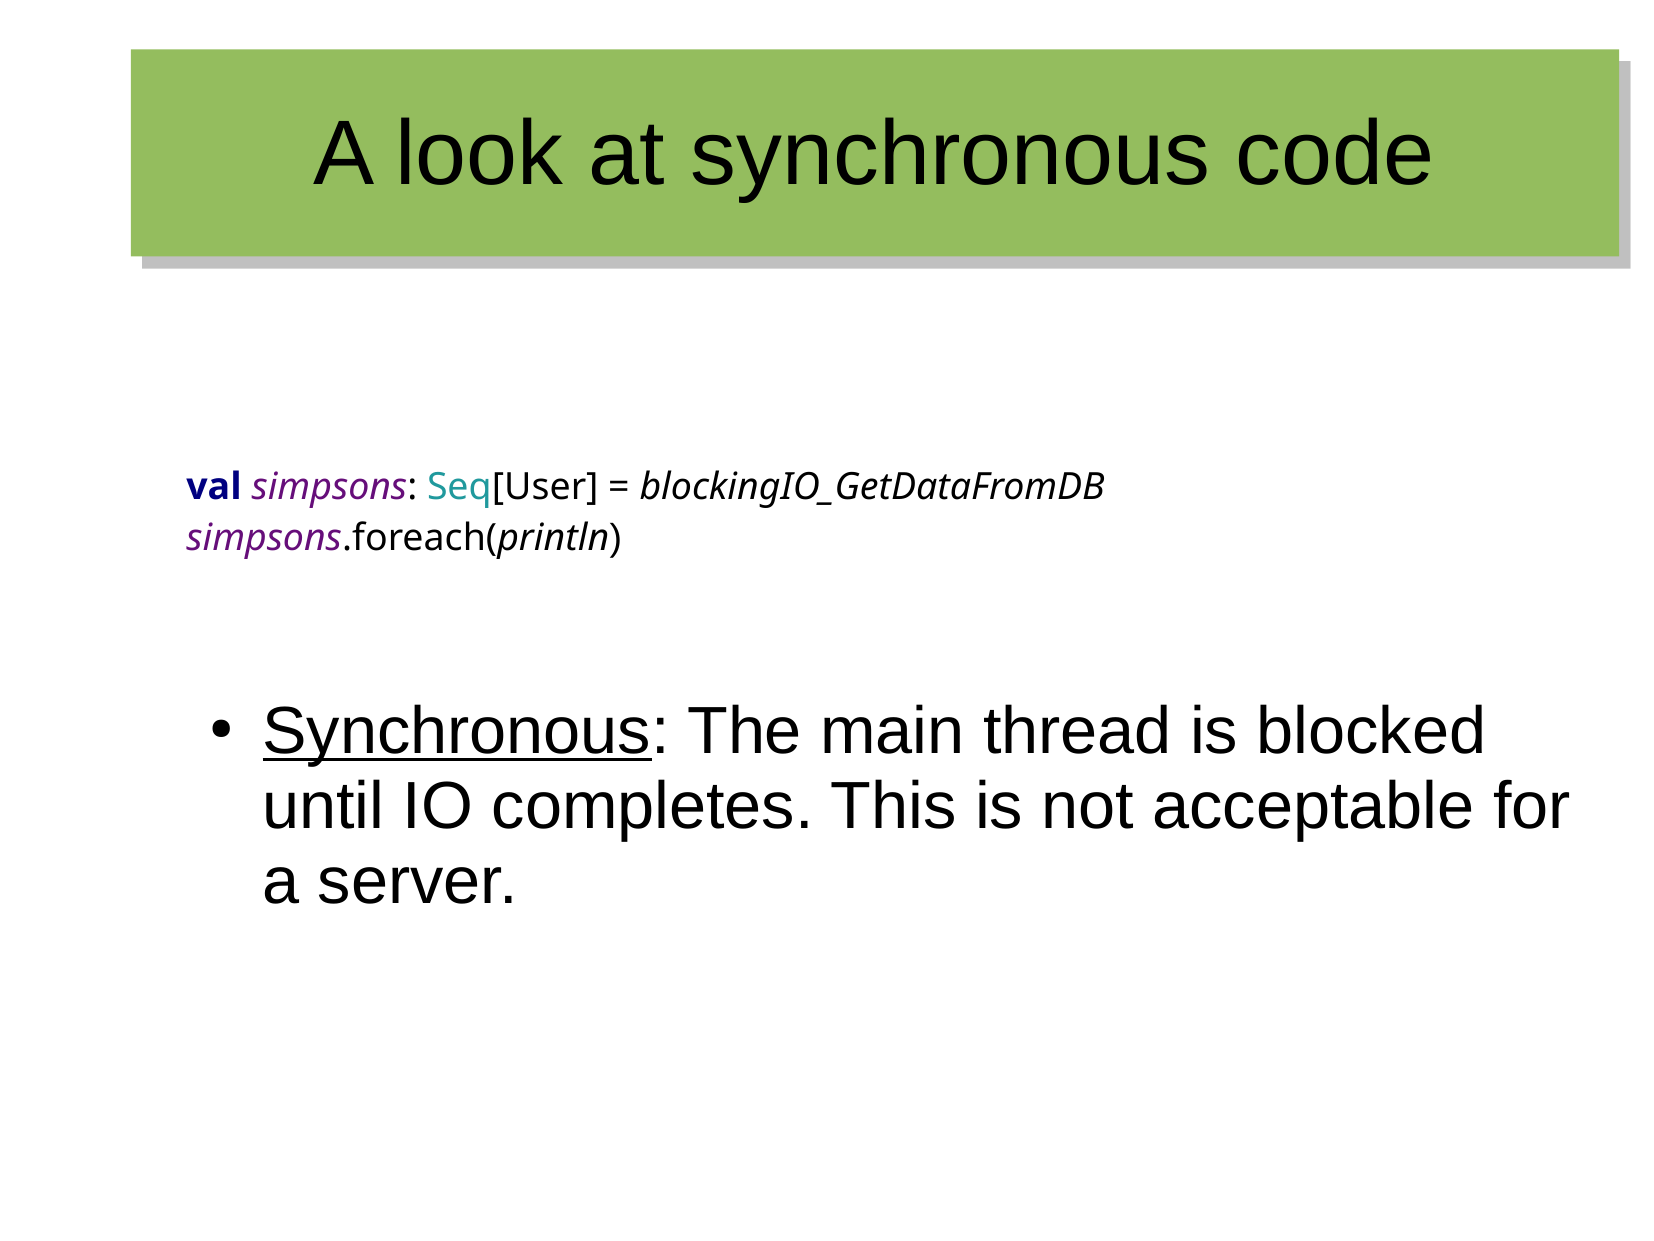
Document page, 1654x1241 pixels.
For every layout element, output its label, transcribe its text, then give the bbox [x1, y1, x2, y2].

list val simpsons: Seq[User] = blockingIO_GetDataFromDB simpsons.foreach(println) Synchronous: The main thread is blocked until IO completes. This is not acceptable for a server. [118, 355, 1607, 1075]
title A look at synchronous code [130, 49, 1620, 257]
